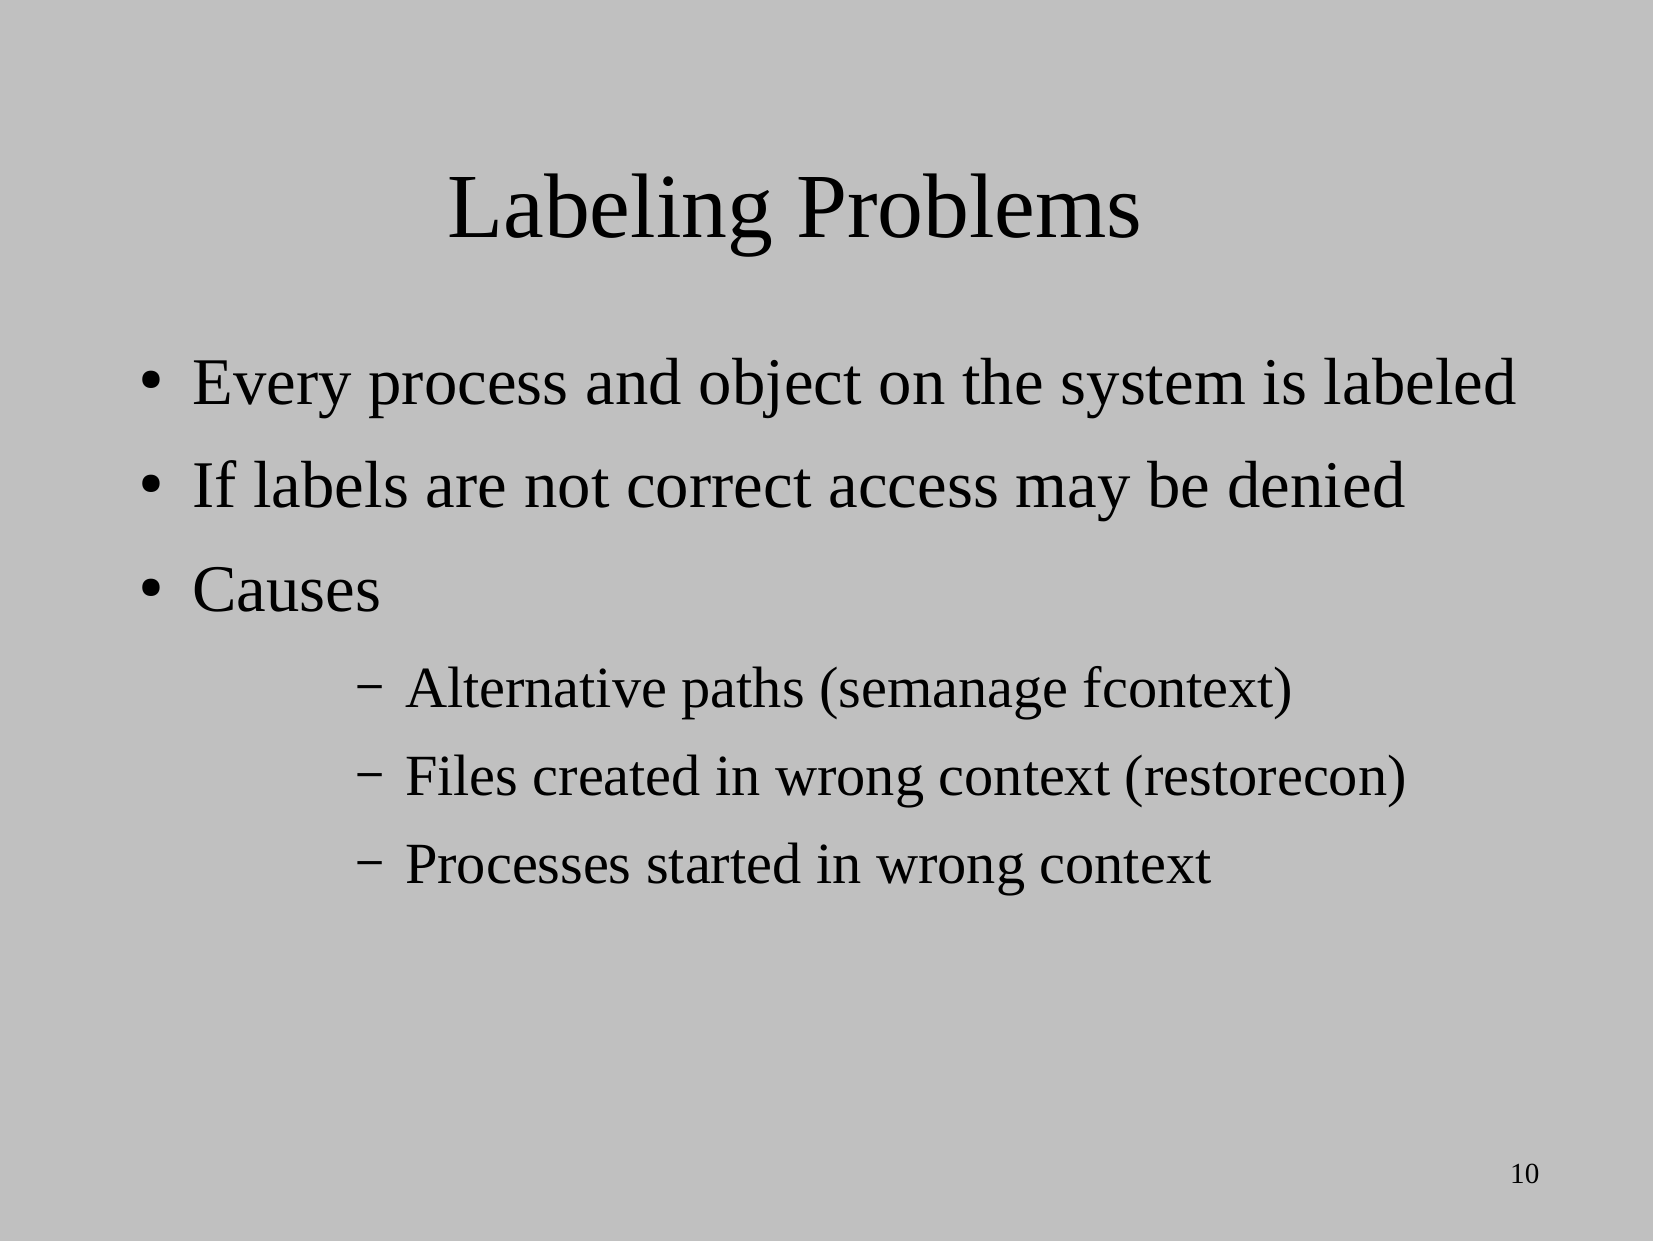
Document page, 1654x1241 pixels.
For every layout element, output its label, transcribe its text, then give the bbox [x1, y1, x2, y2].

list Every process and object on the system is labeled If labels are not correct access may be denied Causes Alternative paths (semanage fcontext) Files created in wrong context (restorecon) Processes started in wrong context [121, 344, 1534, 1127]
title Labeling Problems [312, 102, 1279, 311]
